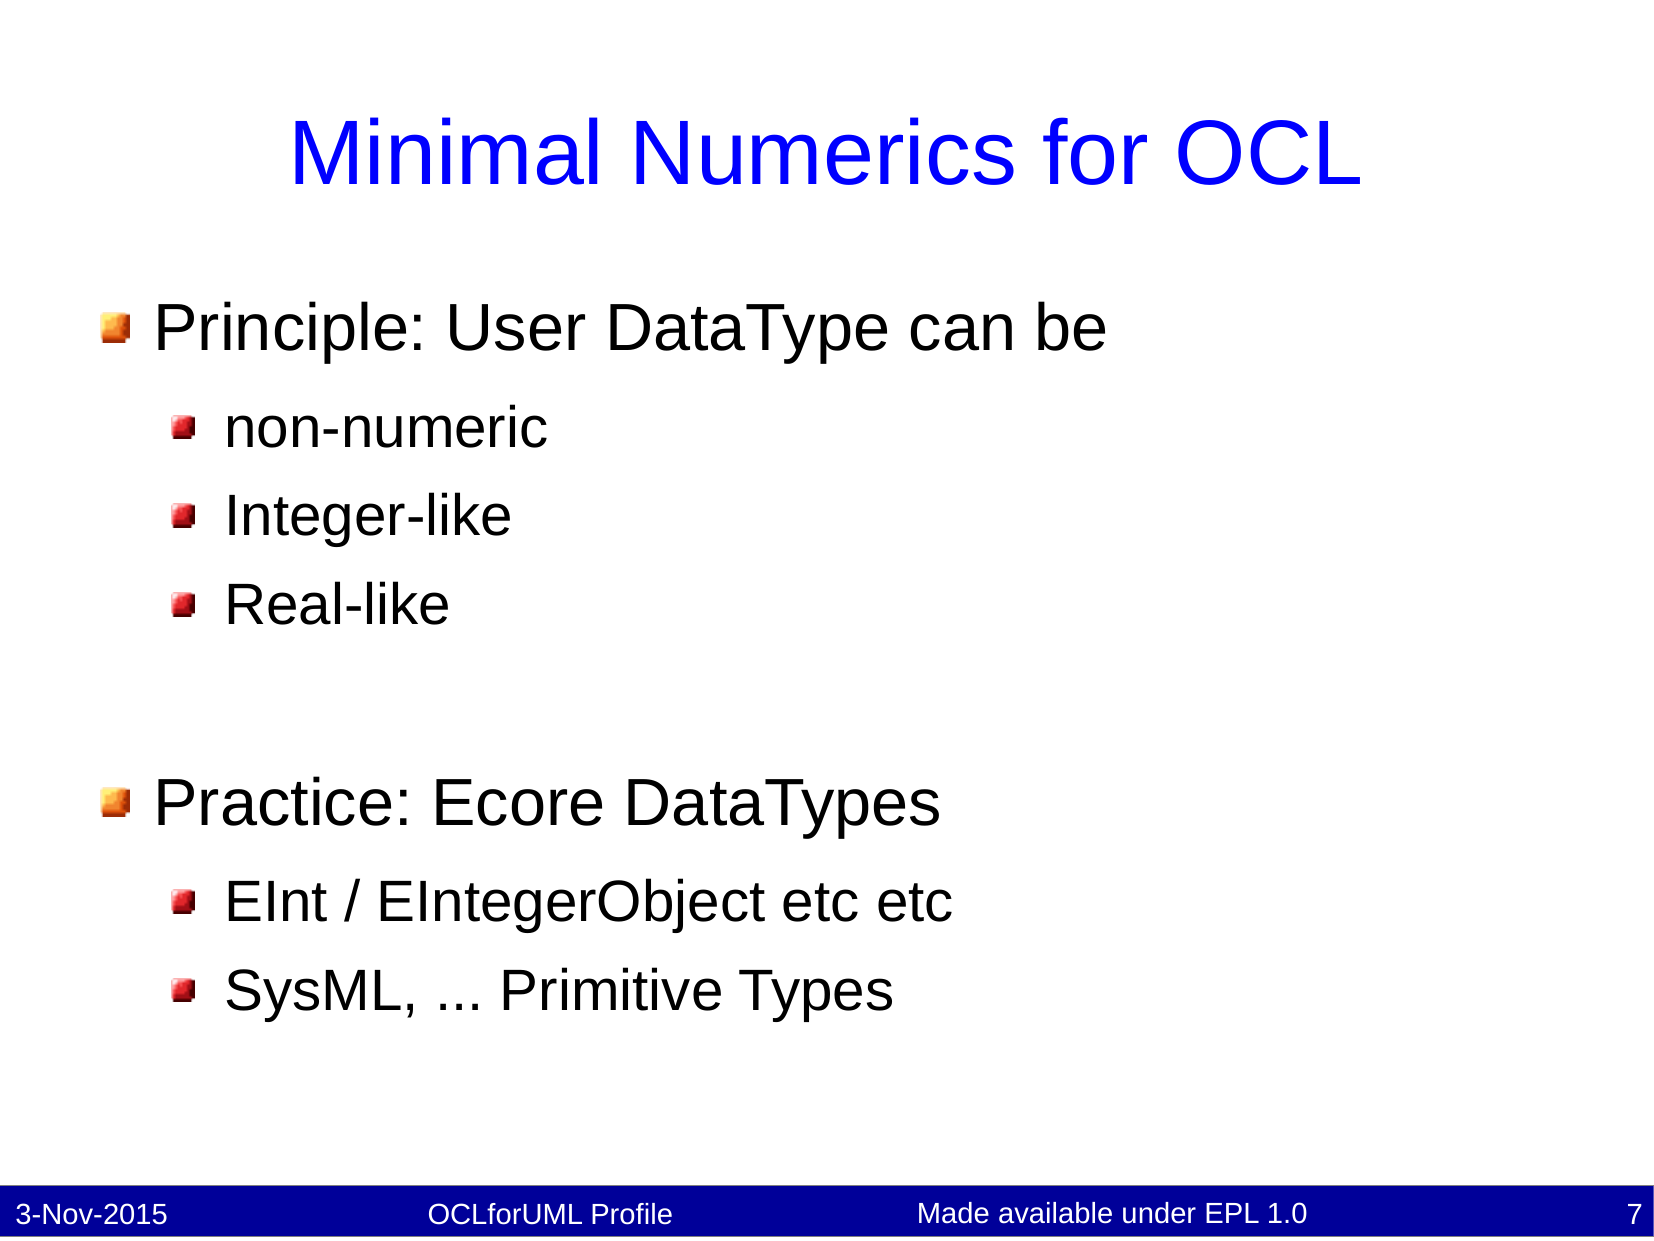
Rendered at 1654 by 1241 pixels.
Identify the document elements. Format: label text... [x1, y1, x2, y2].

list Principle: User DataType can be non-numeric Integer-like Real-like Practice: Ecore DataTypes EInt / EIntegerObject etc etc SysML, ... Primitive Types [82, 290, 1571, 1022]
title Minimal Numerics for OCL [82, 49, 1571, 257]
